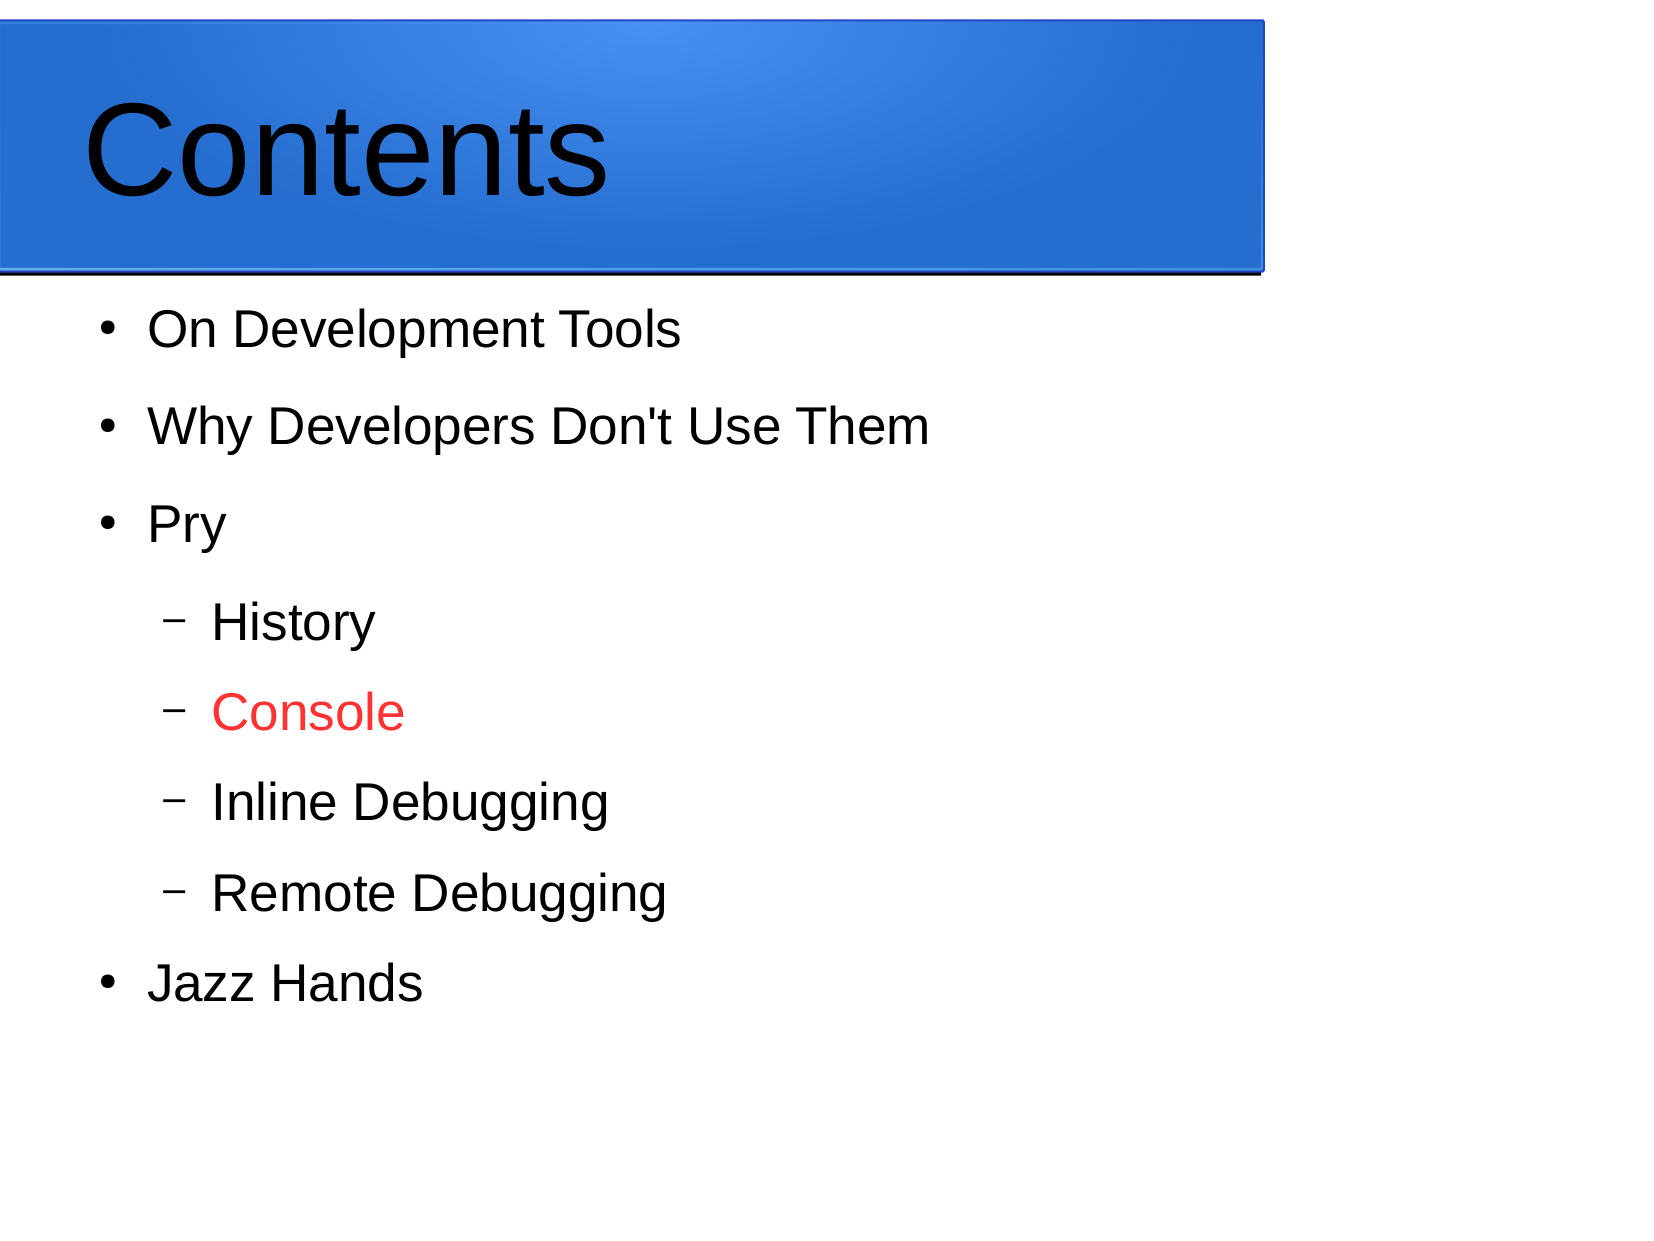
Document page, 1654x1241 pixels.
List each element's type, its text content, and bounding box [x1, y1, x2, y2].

list On Development Tools Why Developers Don't Use Them Pry History Console Inline Debugging Remote Debugging Jazz Hands [82, 299, 1571, 1019]
title Contents [82, 47, 1235, 252]
